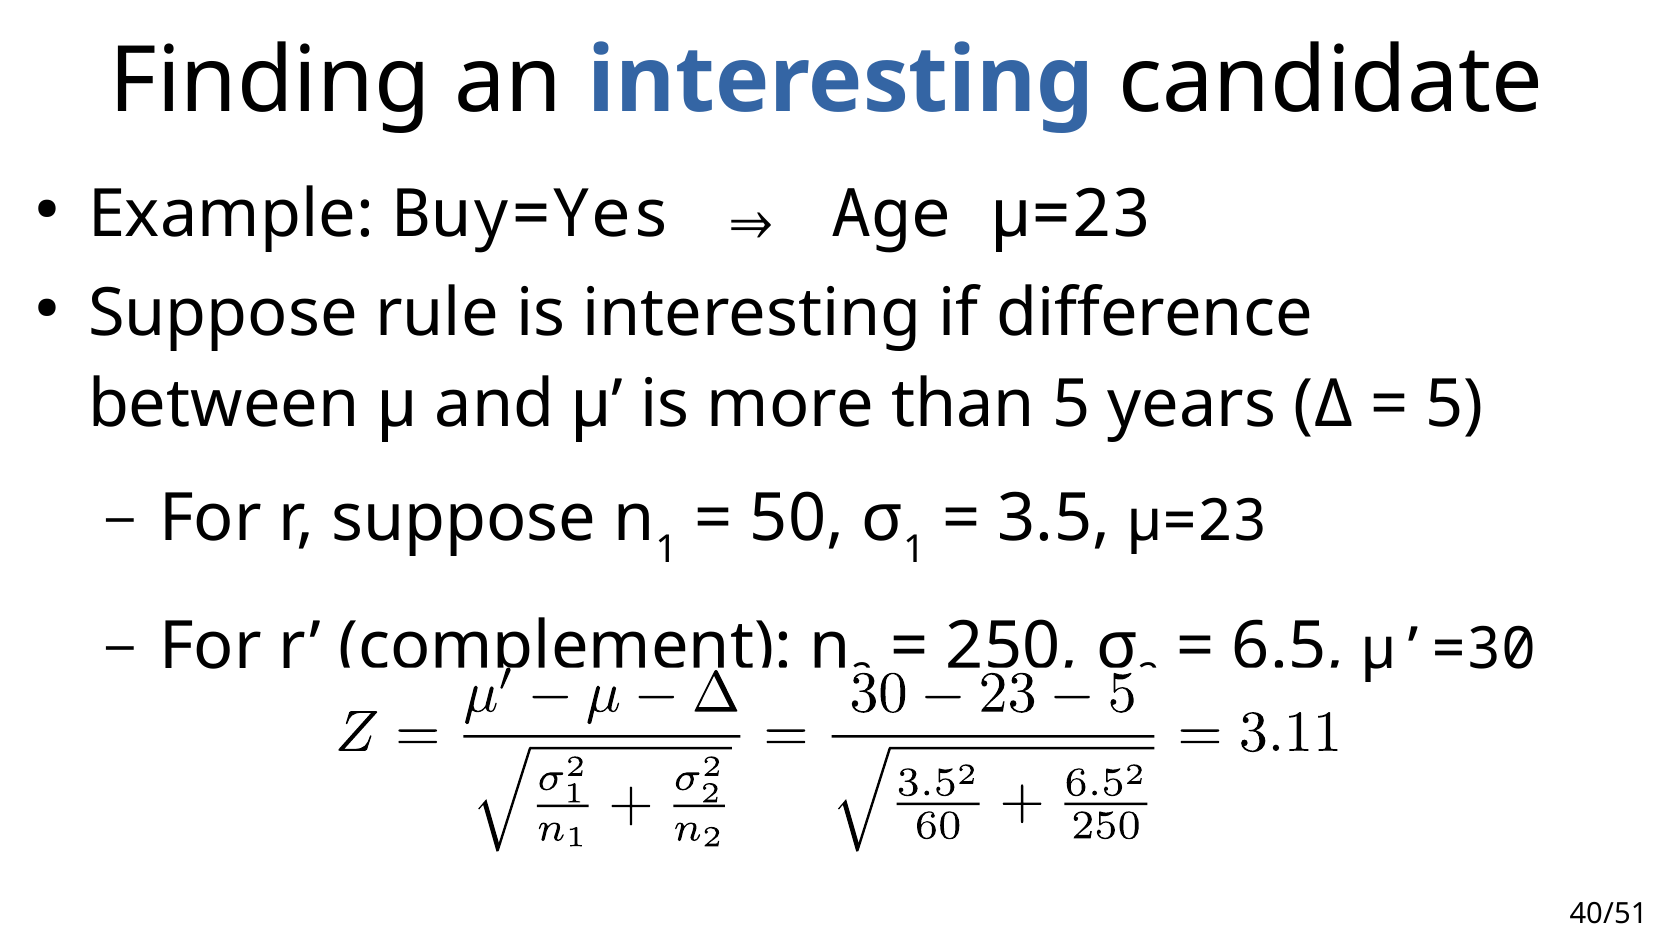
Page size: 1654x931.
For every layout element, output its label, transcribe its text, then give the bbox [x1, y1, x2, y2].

text_box [335, 667, 1343, 852]
list Example: Buy=Yes ⇒ Age μ=23 Suppose rule is interesting if difference between μ and μ’ is more than 5 years (Δ = 5) For r, suppose n1 = 50, σ1 = 3.5, μ=23 For r’ (complement): n2 = 250, σ2 = 6.5, μ’=30 [2, 158, 1553, 931]
title Finding an interesting candidate [82, 1, 1571, 151]
